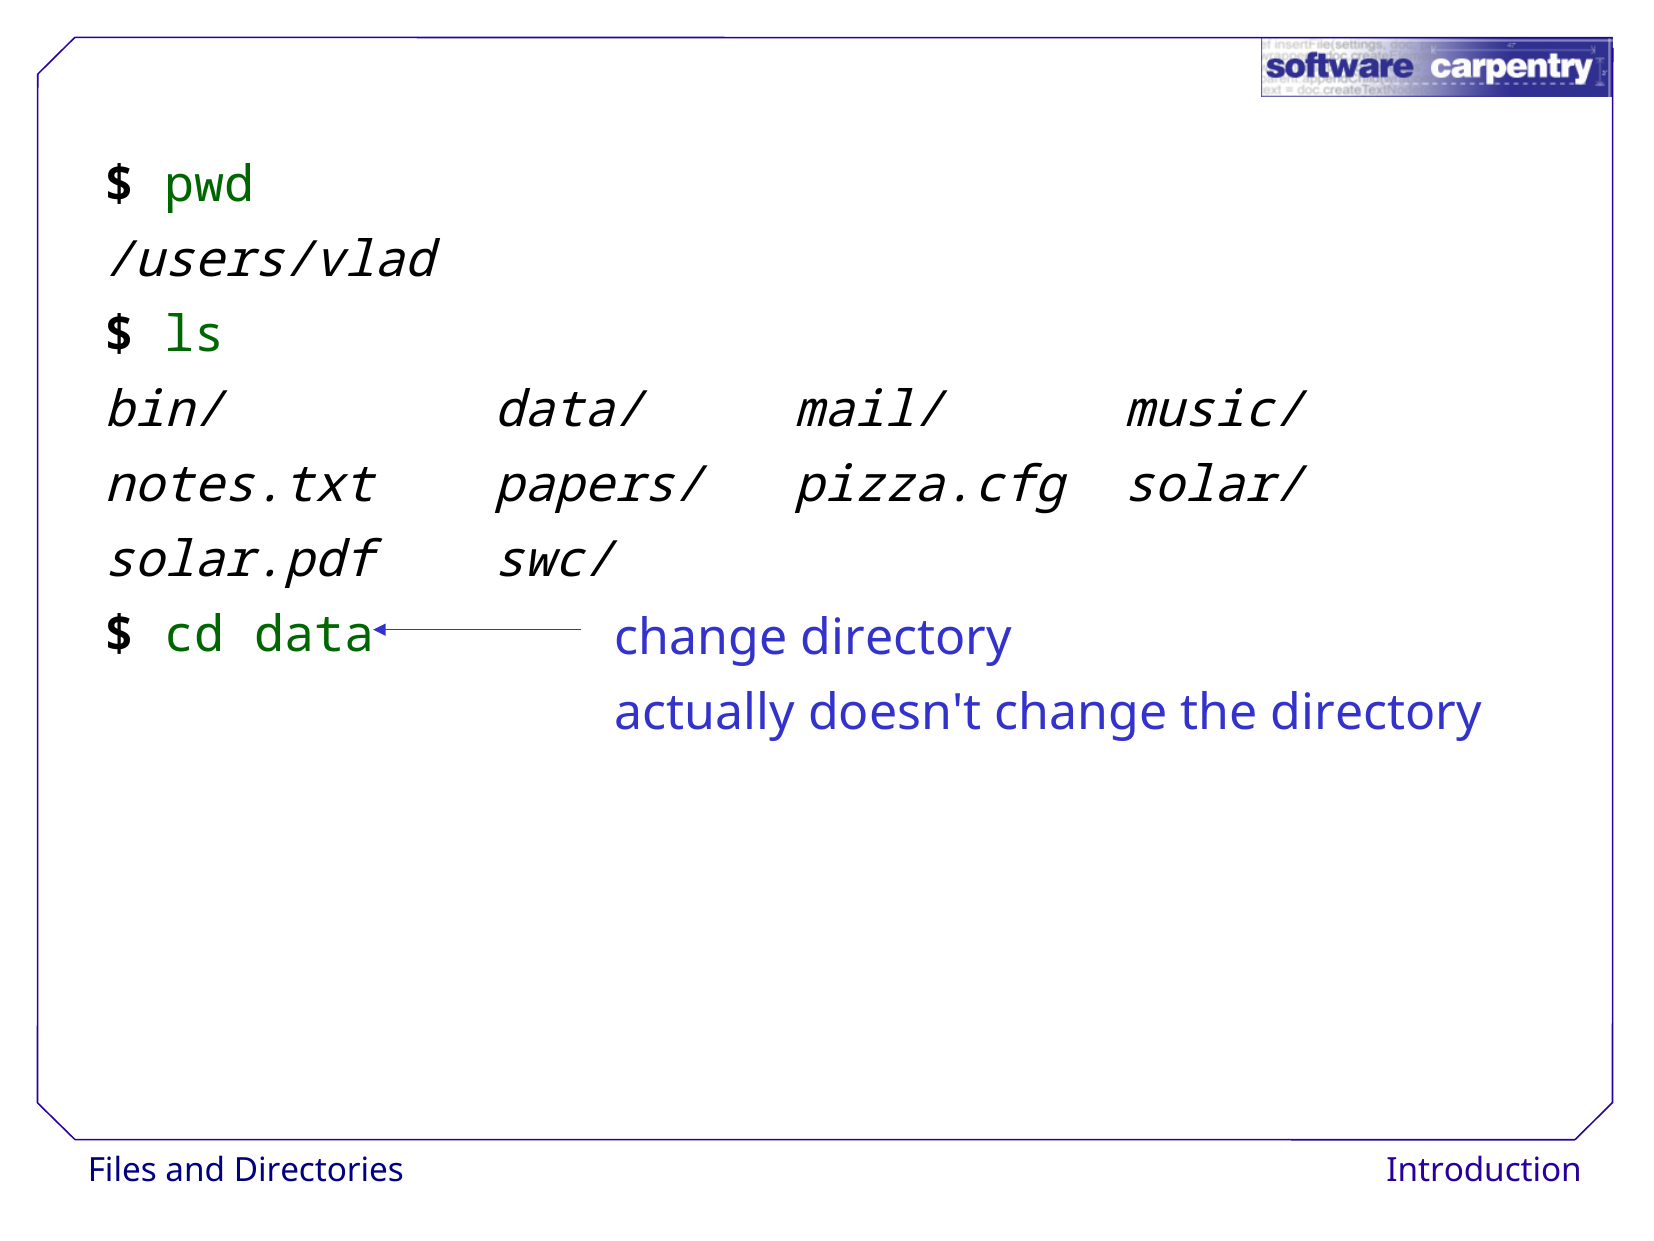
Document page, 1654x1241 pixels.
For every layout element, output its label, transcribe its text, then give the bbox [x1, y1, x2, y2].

text_box $ pwd /users/vlad $ ls bin/ data/ mail/ music/ notes.txt papers/ pizza.cfg solar/ solar.pdf swc/ $ cd data [89, 128, 1512, 1037]
picture [1261, 39, 1613, 97]
